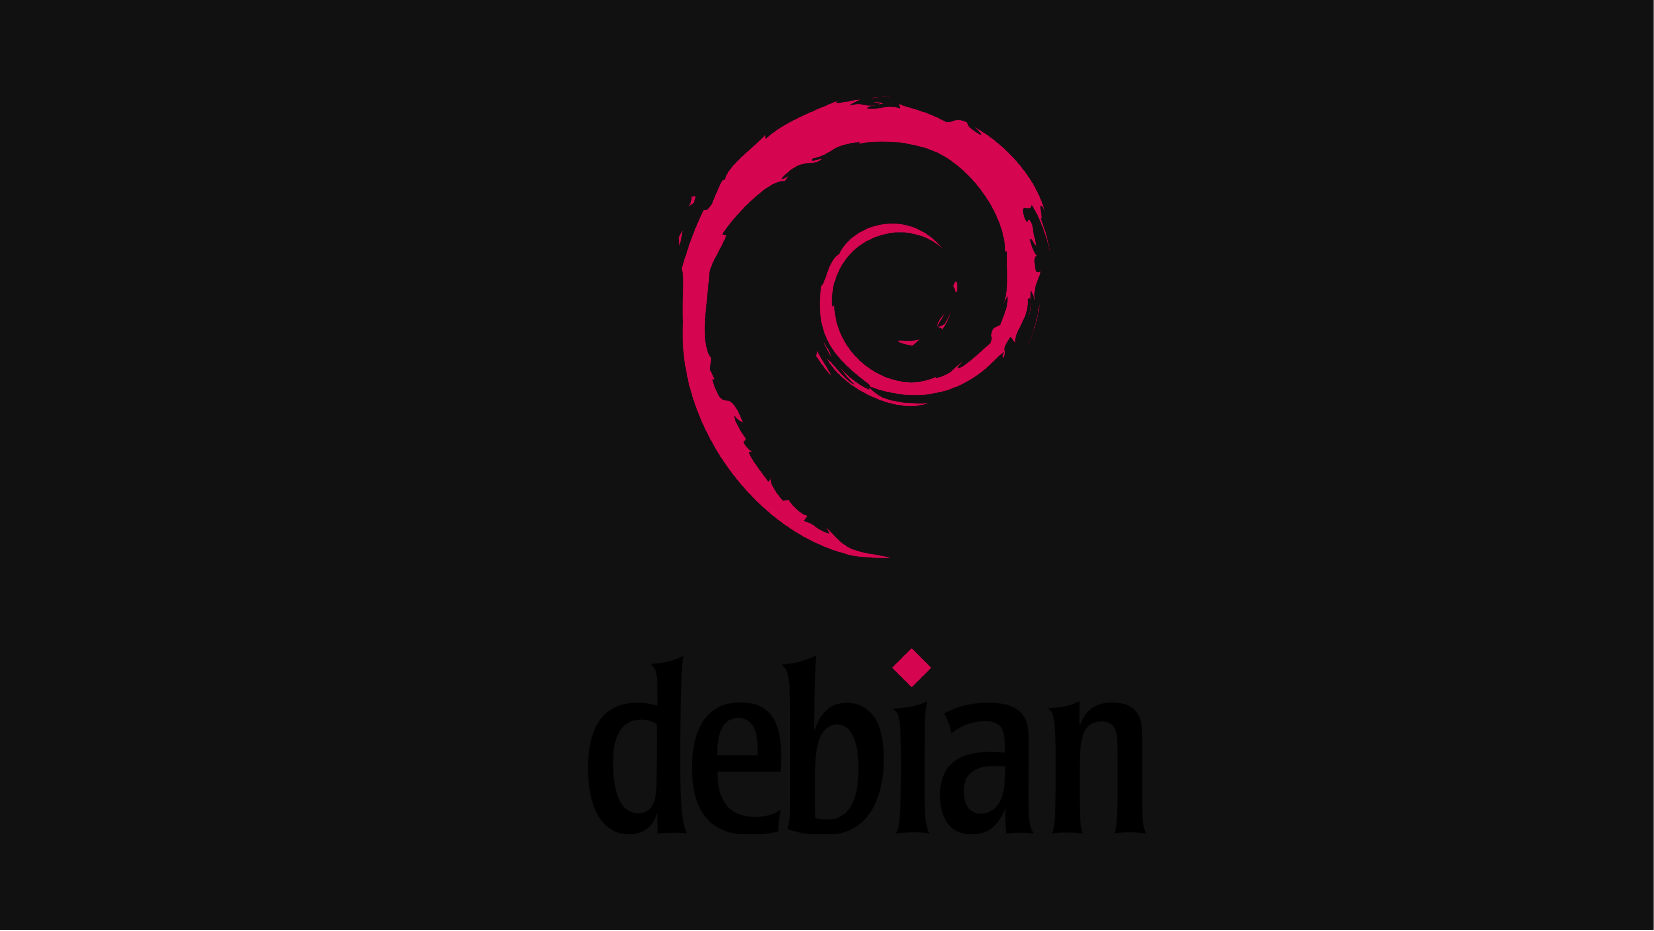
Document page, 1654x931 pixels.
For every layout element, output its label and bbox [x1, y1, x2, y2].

picture [588, 96, 1147, 834]
